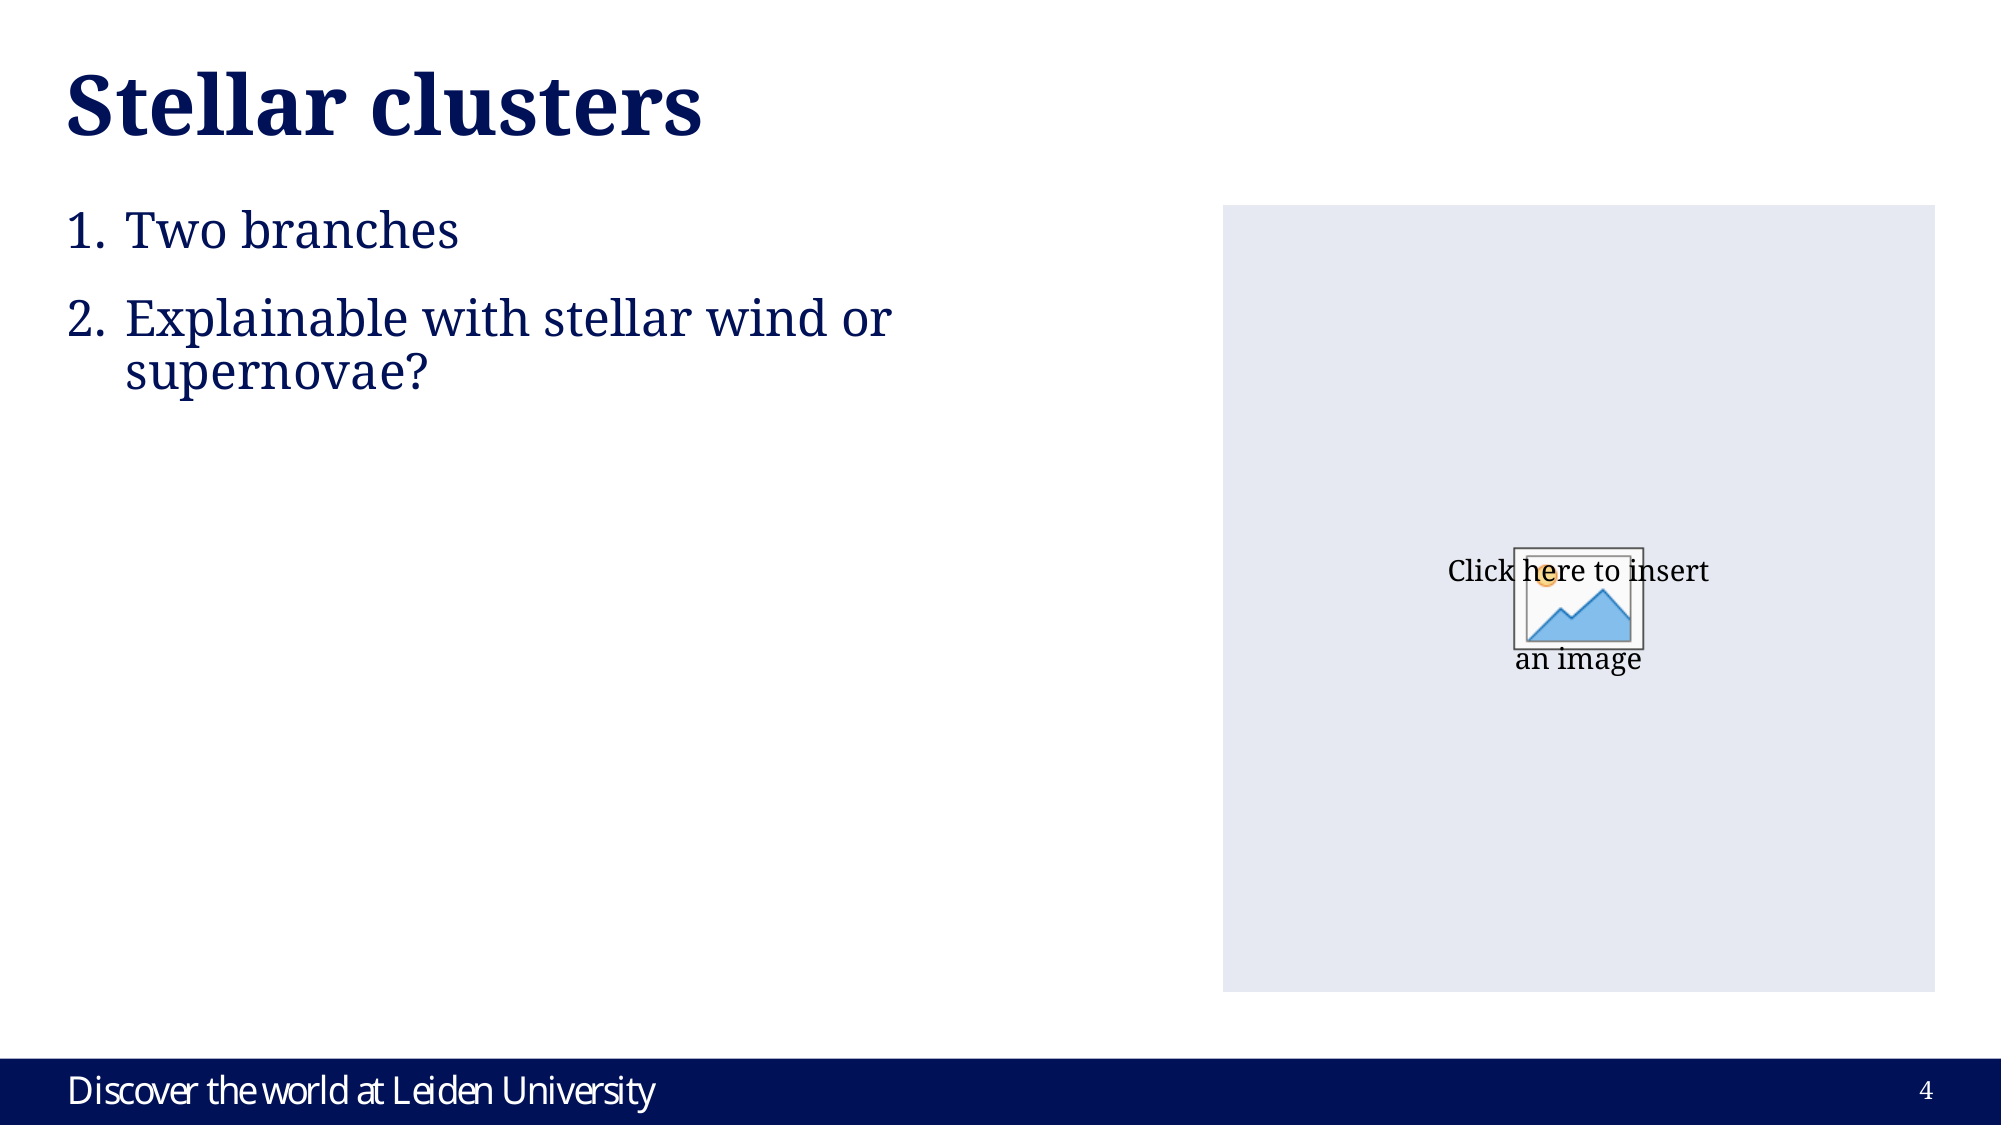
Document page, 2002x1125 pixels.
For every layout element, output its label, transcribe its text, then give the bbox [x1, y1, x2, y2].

list Two branches Explainable with stellar wind or supernovae? [66, 205, 1190, 993]
slide_number <number> [1498, 1061, 1949, 1122]
picture [1222, 205, 1935, 993]
title Stellar clusters [66, 66, 1935, 138]
